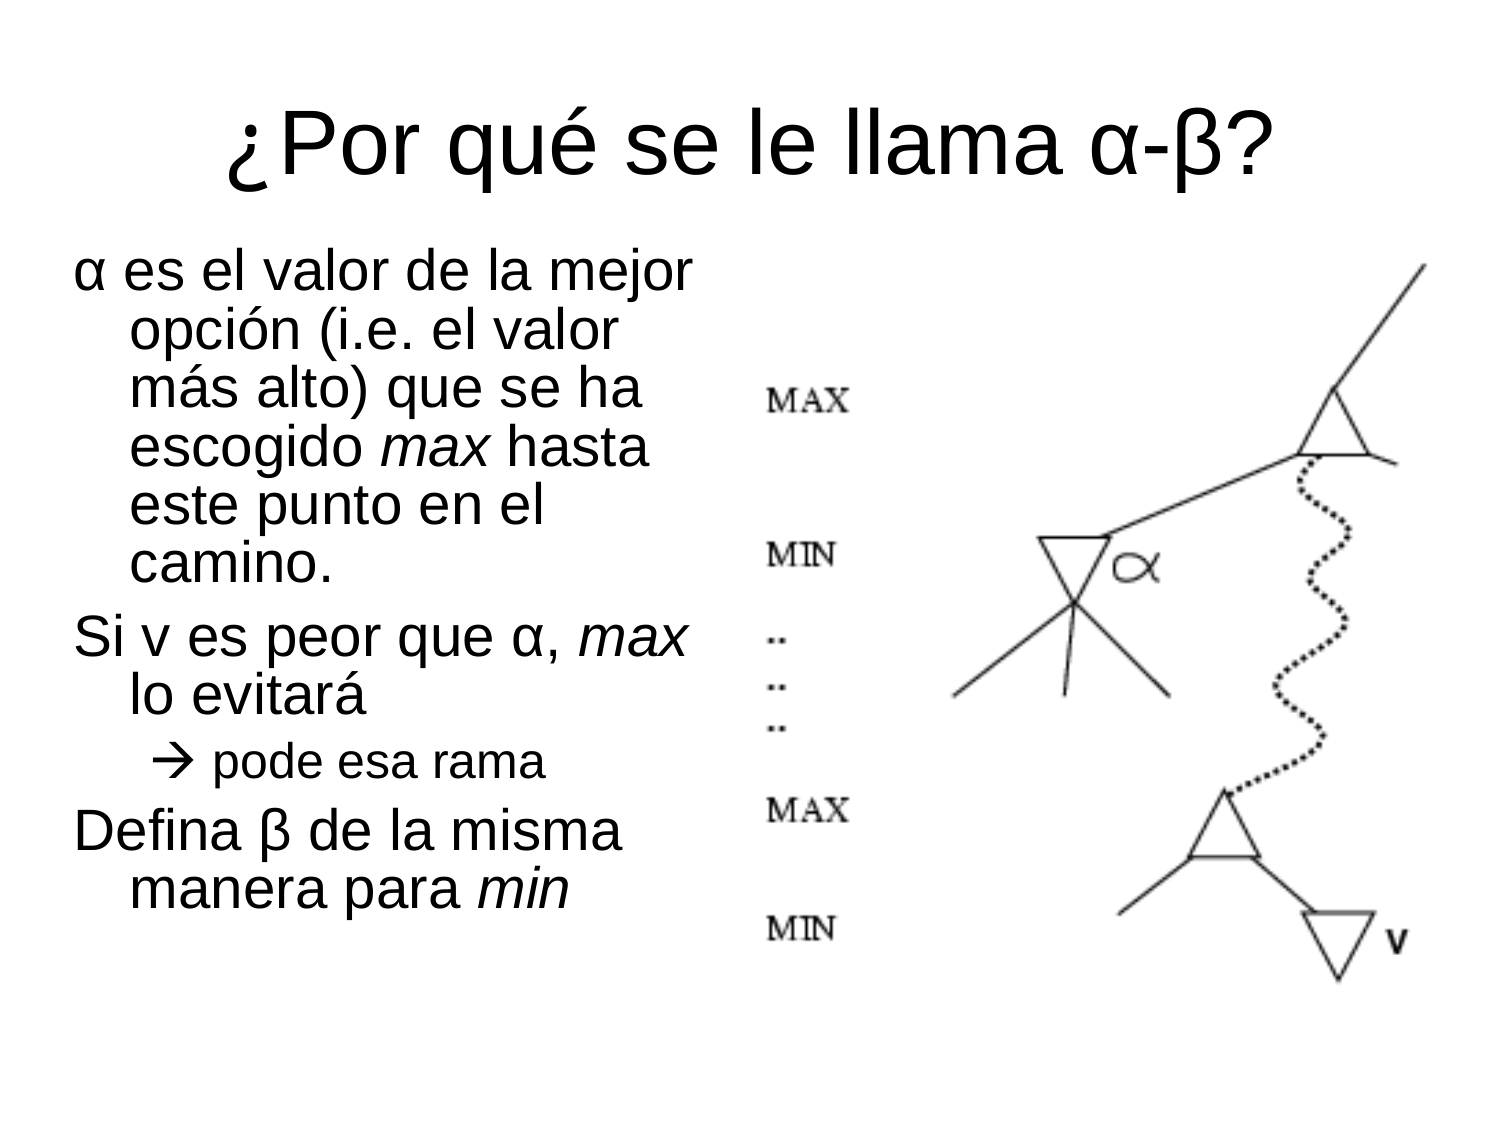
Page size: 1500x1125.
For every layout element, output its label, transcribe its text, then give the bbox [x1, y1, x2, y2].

picture [762, 262, 1430, 988]
title ¿Por qué se le llama α-β? [75, 45, 1426, 233]
list α es el valor de la mejor opción (i.e. el valor más alto) que se ha escogido max hasta este punto en el camino. Si v es peor que α, max lo evitará  pode esa rama Defina β de la misma manera para min [59, 236, 722, 1084]
